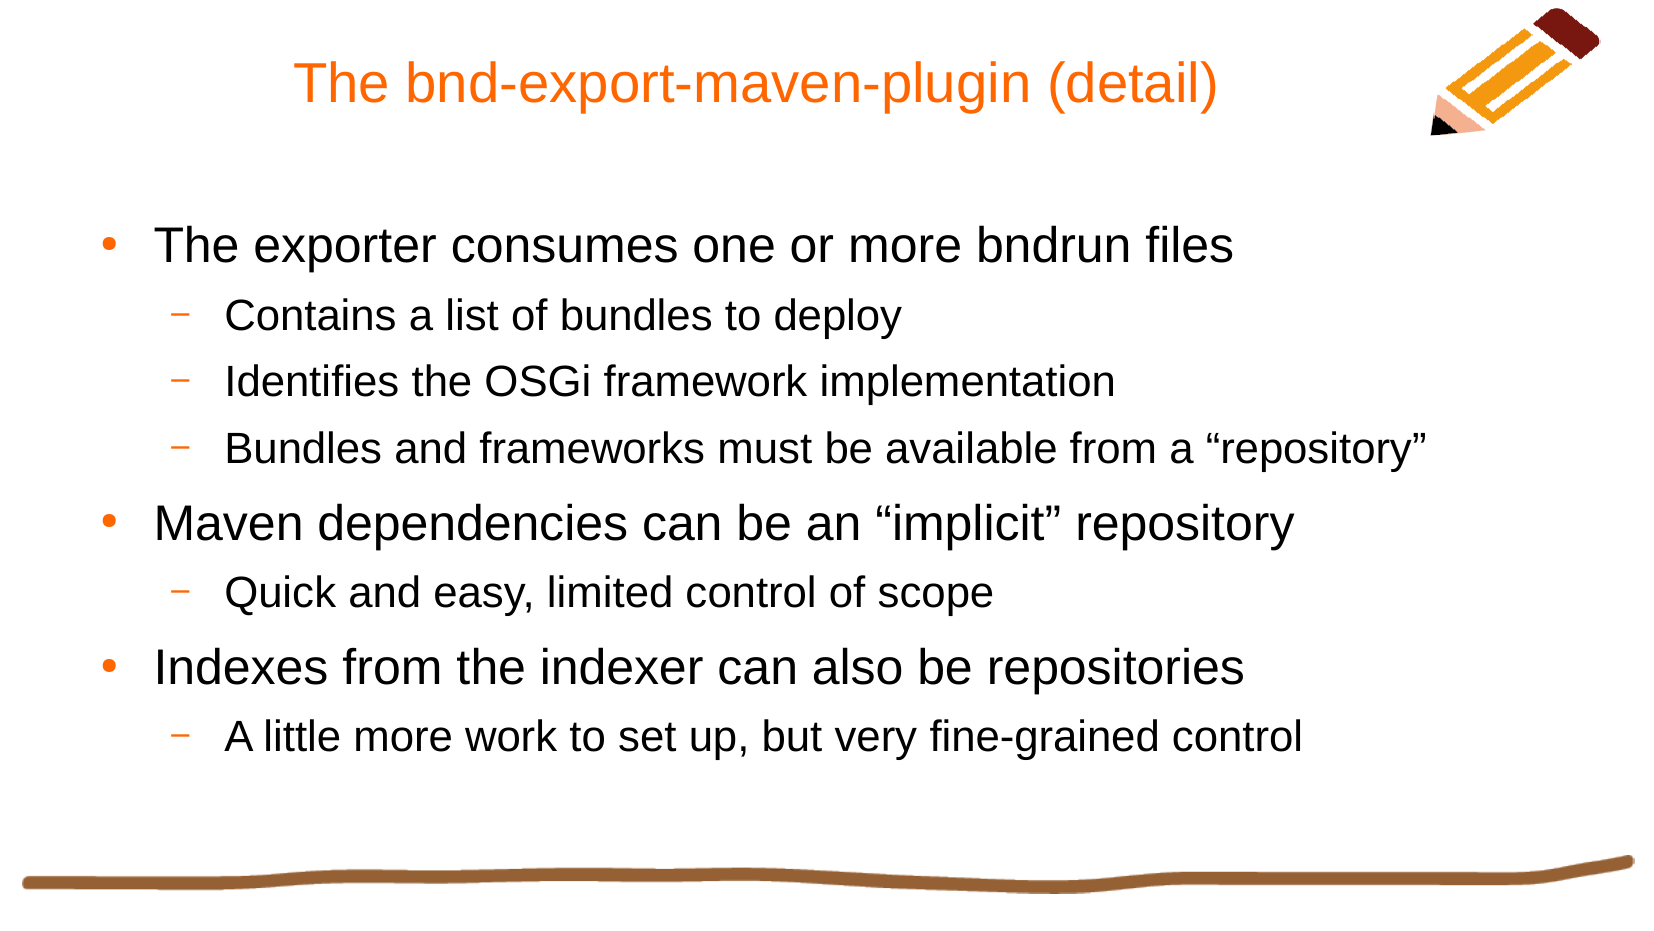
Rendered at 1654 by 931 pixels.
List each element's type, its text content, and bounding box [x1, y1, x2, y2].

title The bnd-export-maven-plugin (detail) [82, 36, 1430, 129]
picture [22, 855, 1635, 894]
picture [1430, 8, 1601, 136]
list The exporter consumes one or more bndrun files Contains a list of bundles to deploy Identifies the OSGi framework implementation Bundles and frameworks must be available from a “repository” Maven dependencies can be an “implicit” repository Quick and easy, limited control of scope Indexes from the indexer can also be repositories A little more work to set up, but very fine-grained control [82, 217, 1571, 841]
